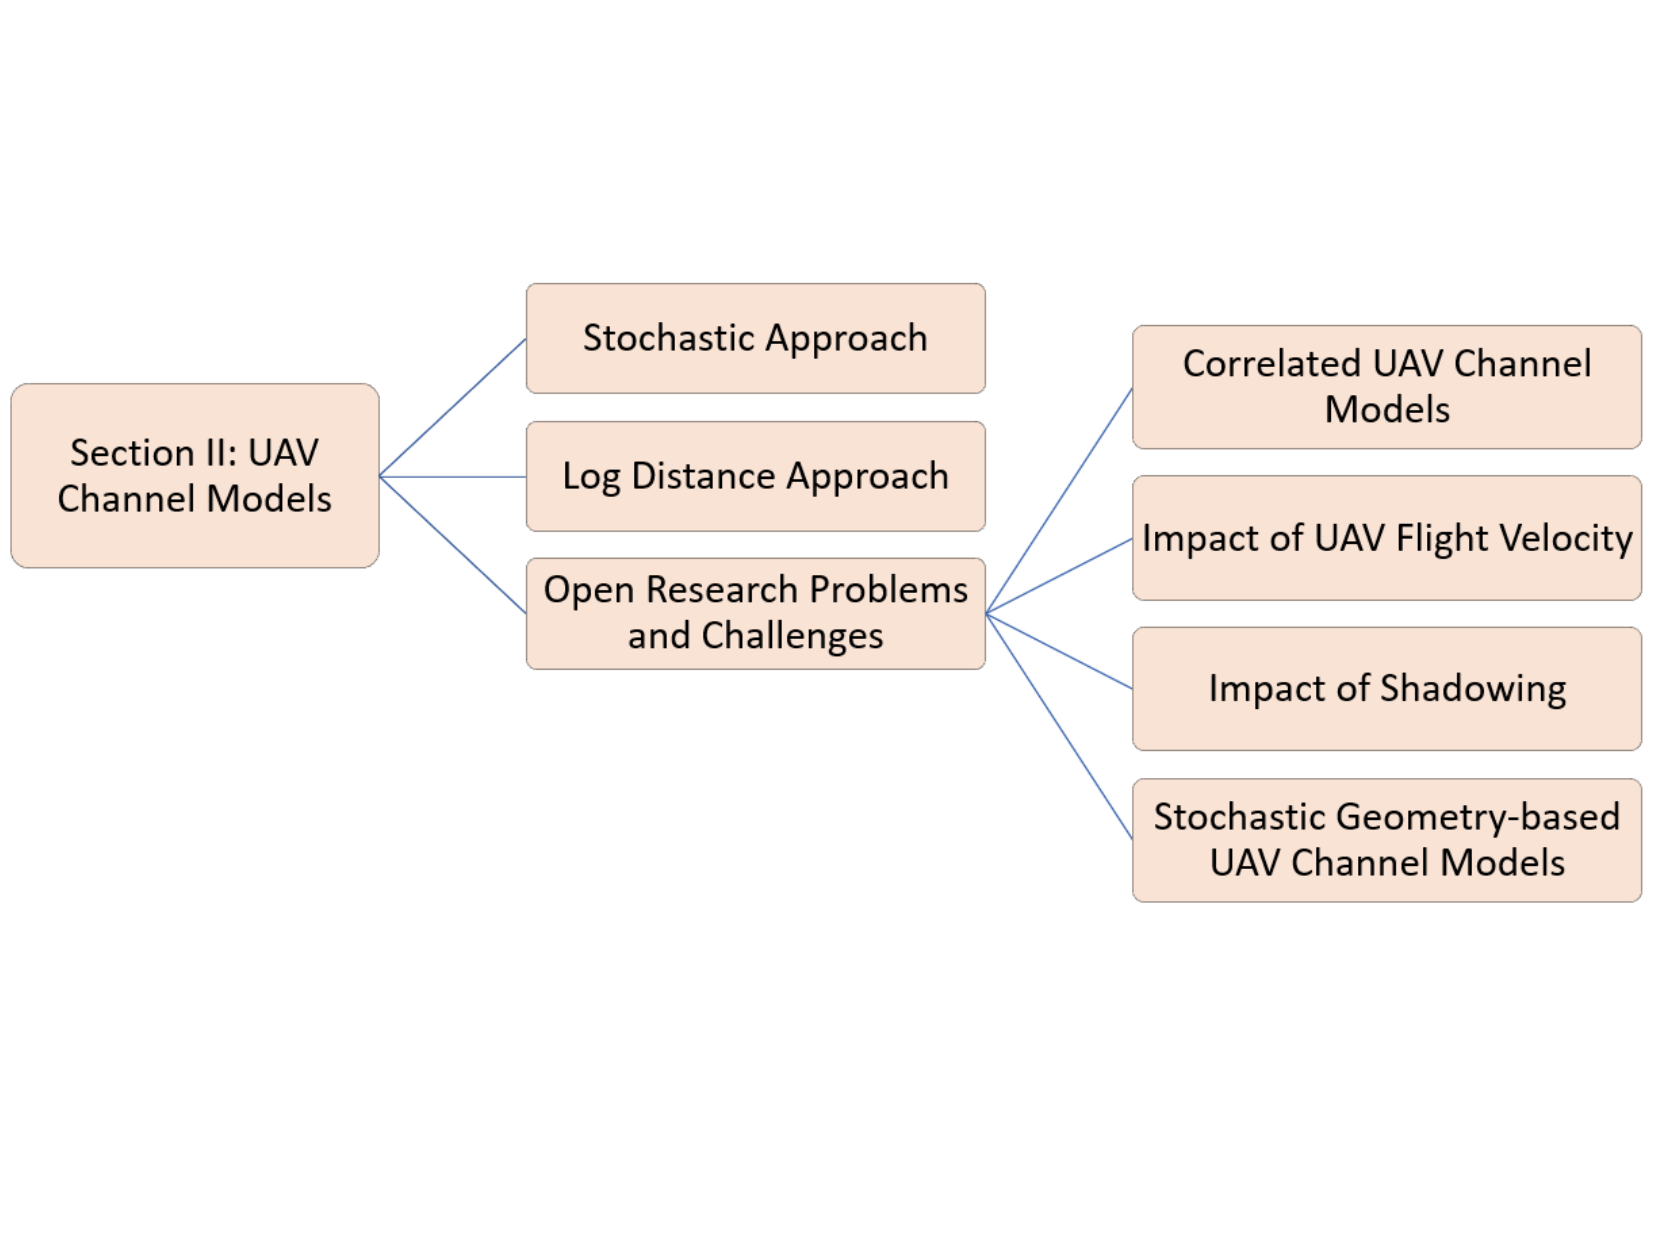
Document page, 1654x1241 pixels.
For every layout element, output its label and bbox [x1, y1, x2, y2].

picture [0, 252, 1652, 915]
